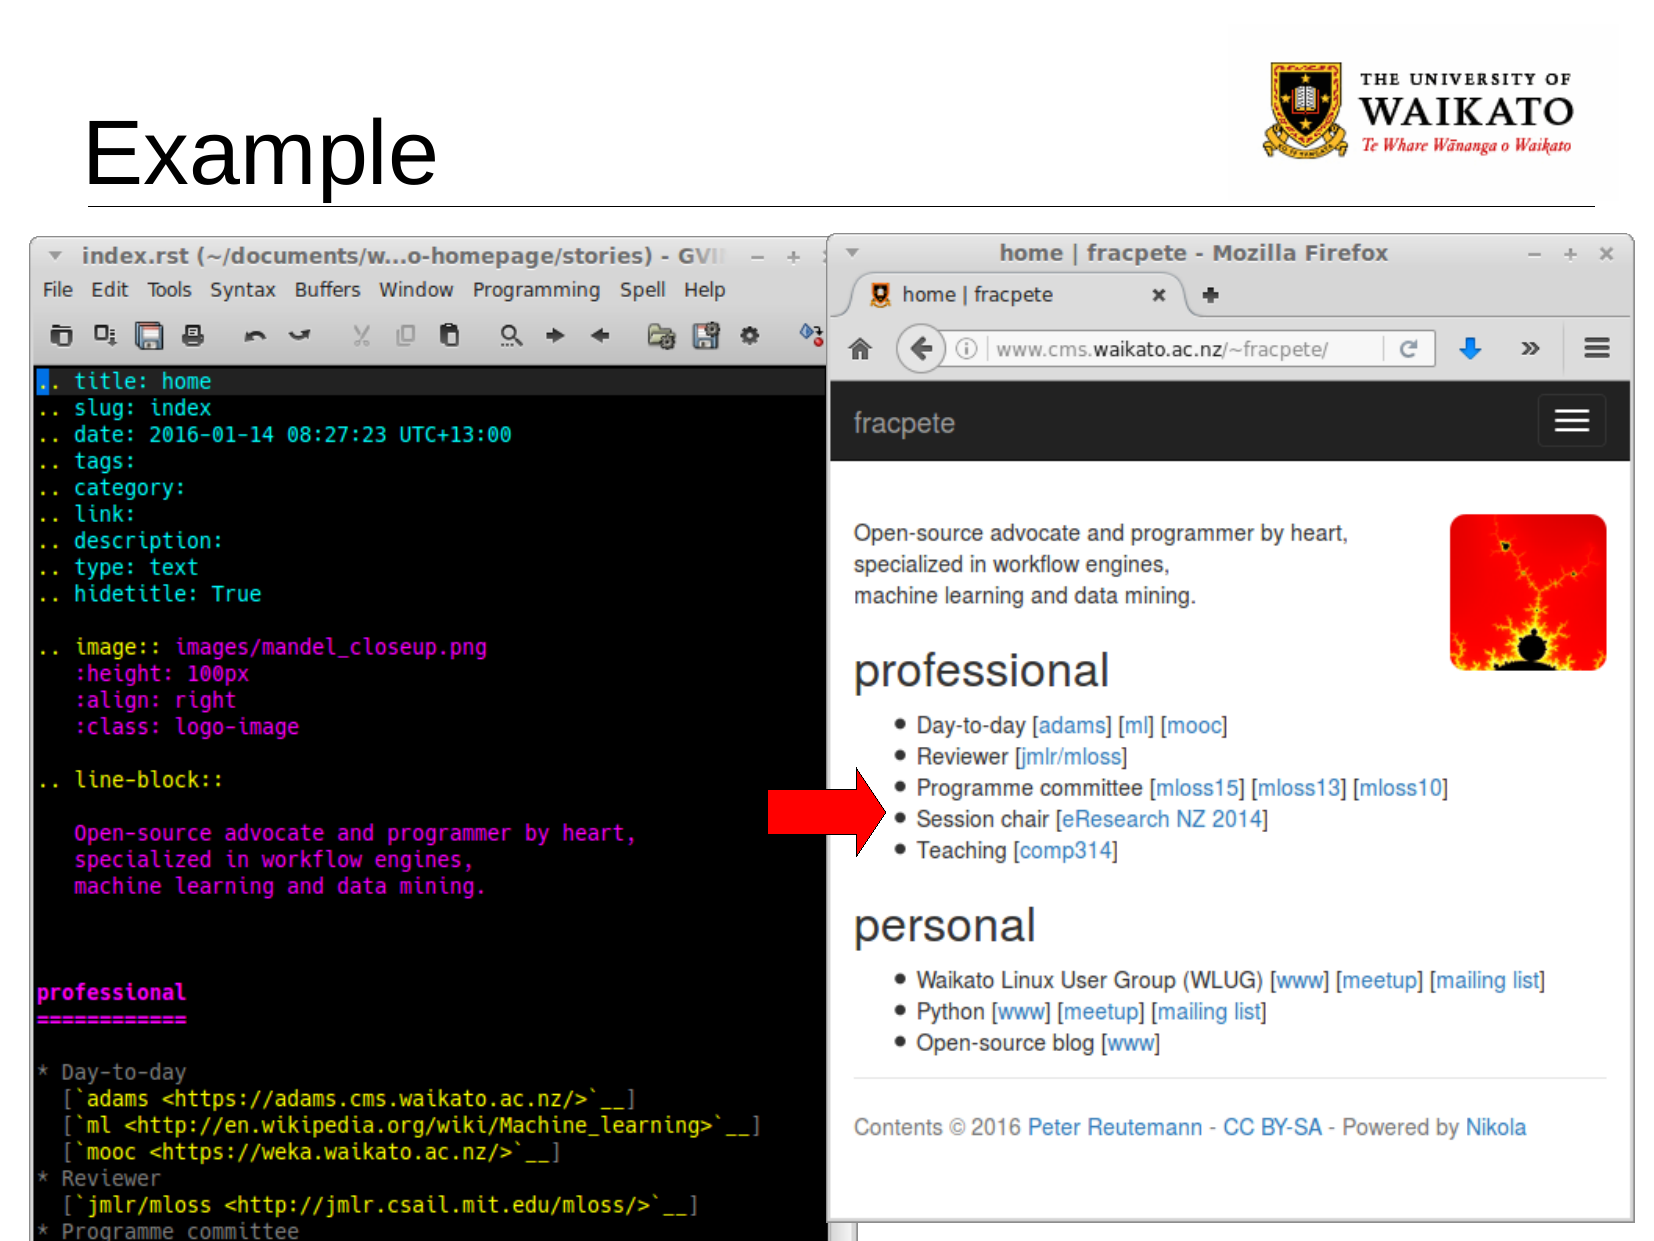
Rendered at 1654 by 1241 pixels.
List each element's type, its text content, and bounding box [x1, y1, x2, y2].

text_box [767, 767, 886, 857]
picture [29, 233, 1635, 1241]
title Example [82, 49, 1571, 236]
picture [1228, 24, 1619, 201]
